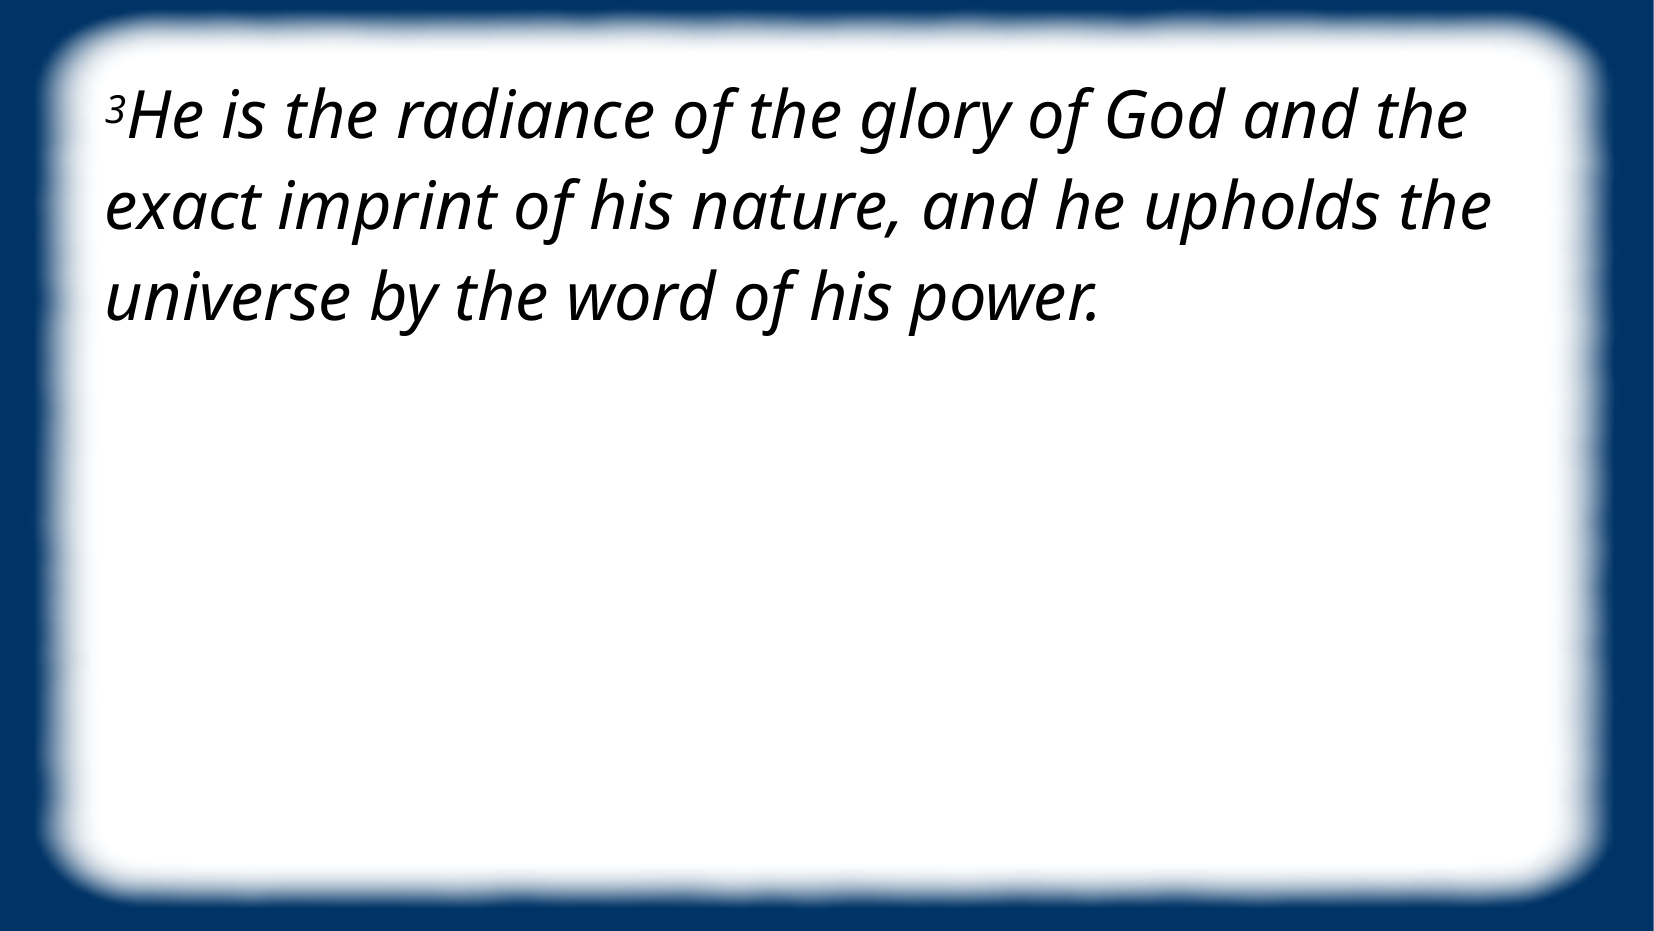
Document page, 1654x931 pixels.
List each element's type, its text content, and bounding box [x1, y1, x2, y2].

picture [0, 0, 1654, 931]
text_box 3He is the radiance of the glory of God and the exact imprint of his nature, and he upholds the universe by the word of his power. [90, 60, 1531, 342]
